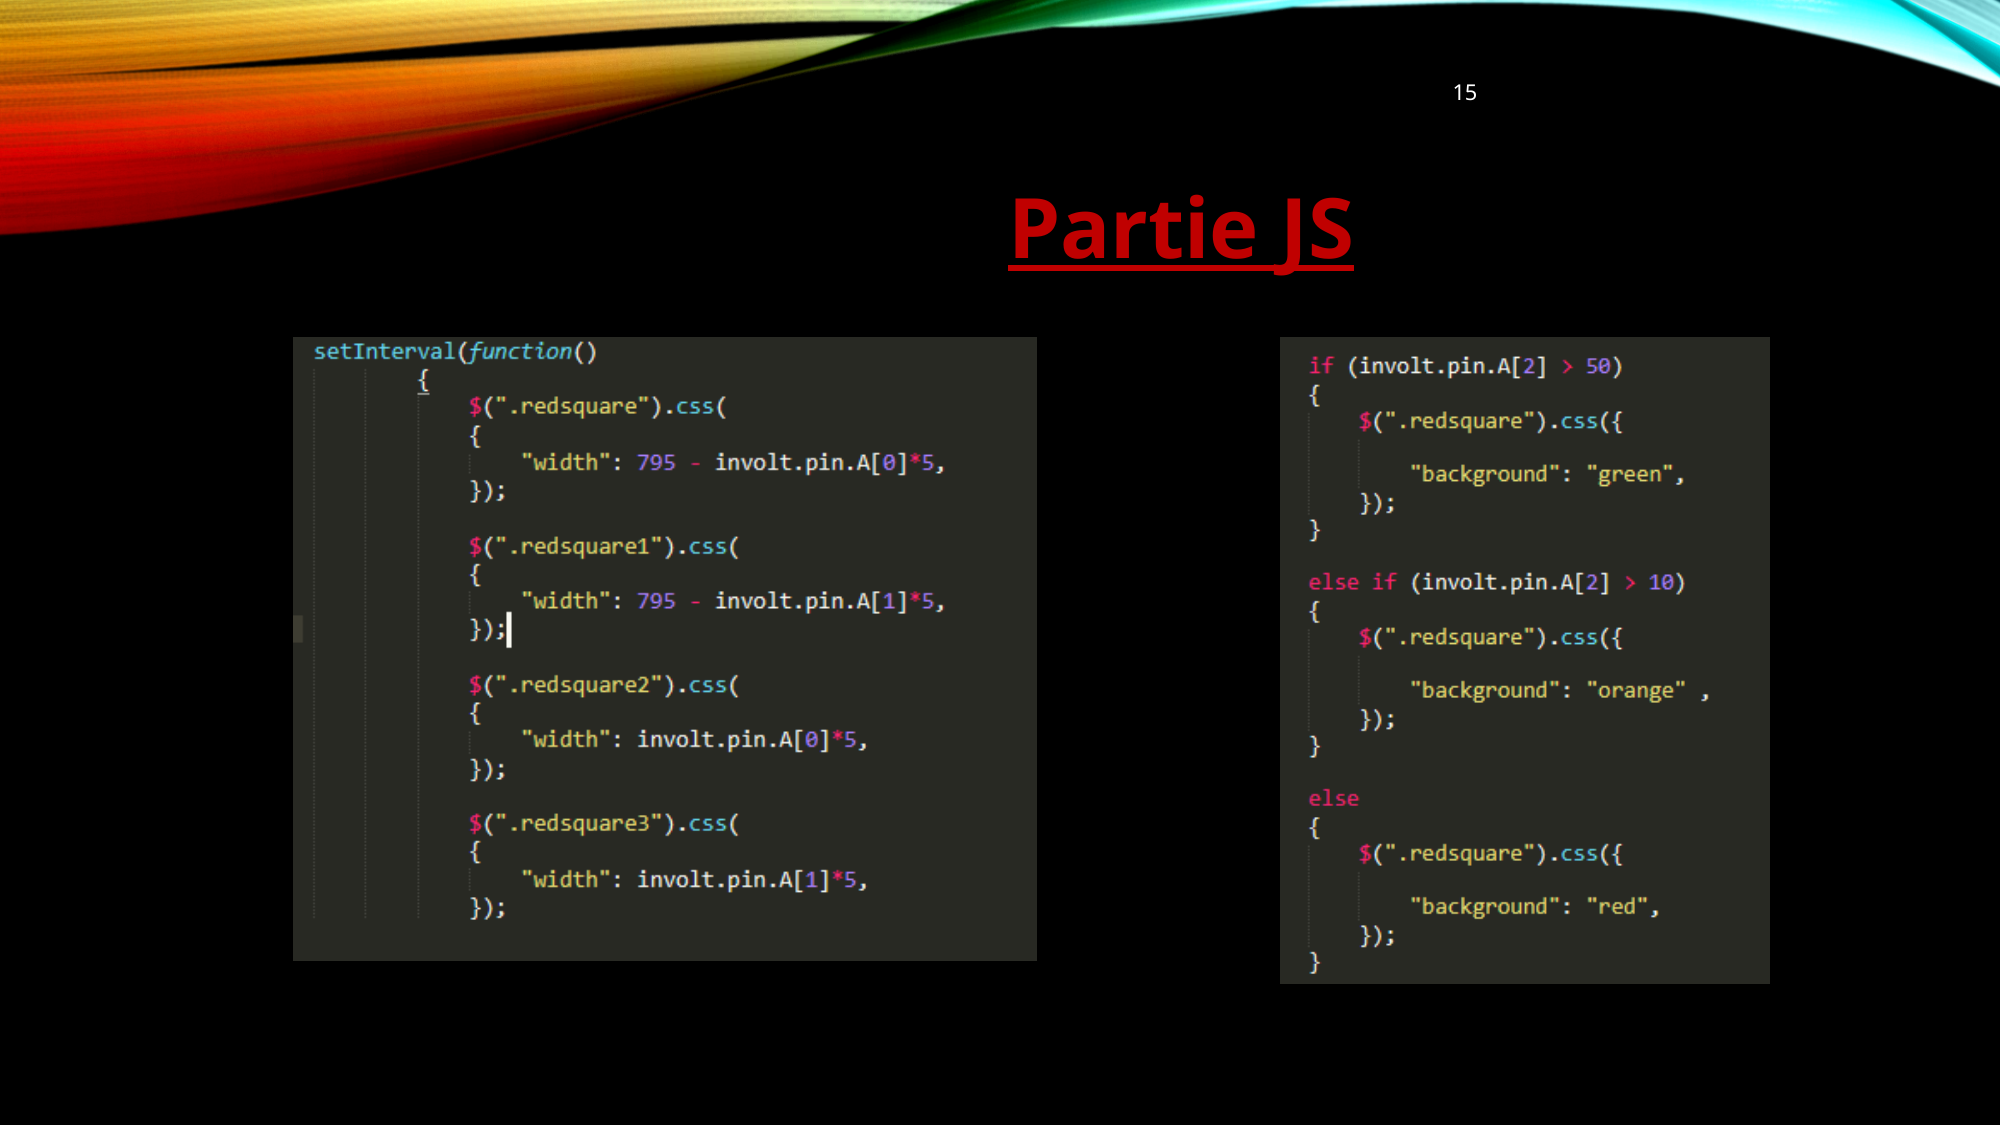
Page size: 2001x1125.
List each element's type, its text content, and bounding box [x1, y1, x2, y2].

picture [1280, 337, 1770, 984]
text_box [1437, 62, 1888, 123]
picture [293, 337, 1037, 961]
title Partie JS [474, 125, 1888, 338]
